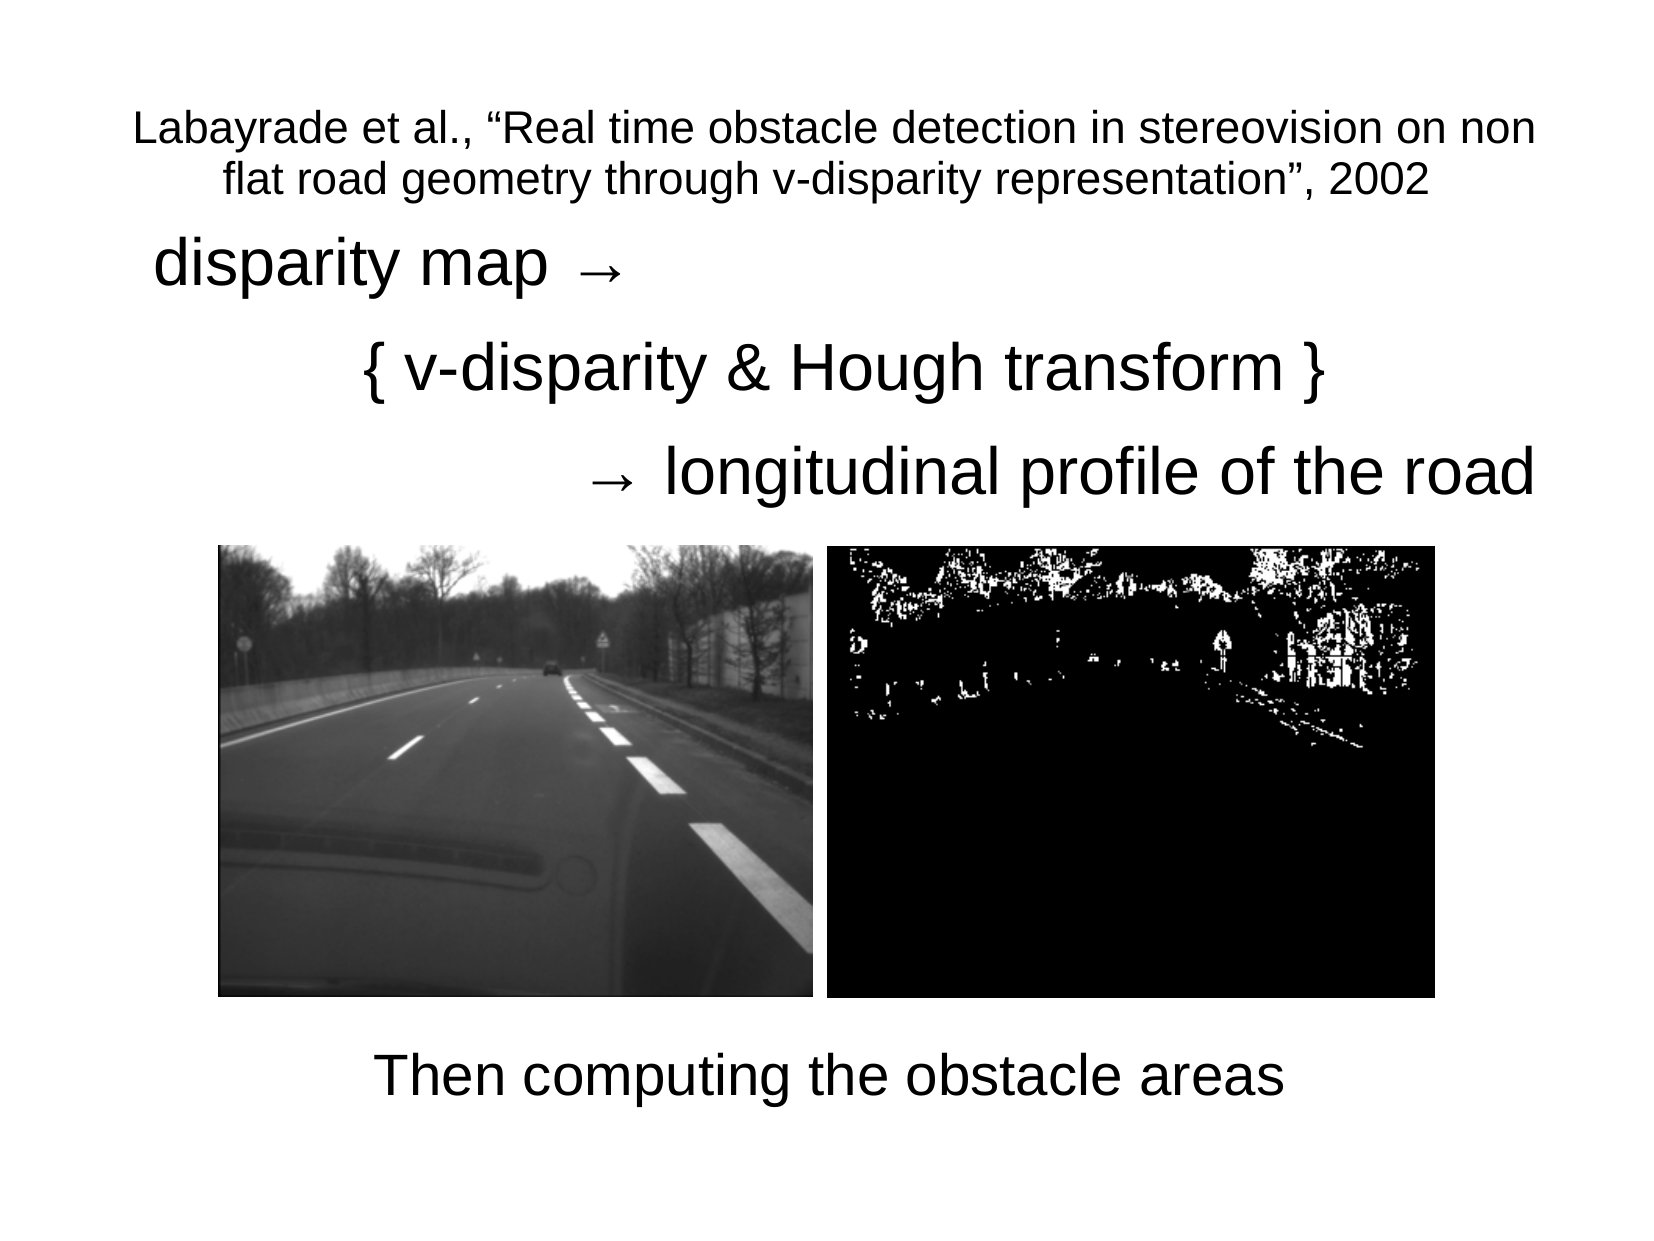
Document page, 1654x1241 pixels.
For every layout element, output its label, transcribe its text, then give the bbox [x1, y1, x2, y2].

title Labayrade et al., “Real time obstacle detection in stereovision on non flat road geometry through v-disparity representation”, 2002 [82, 49, 1571, 257]
text_box Then computing the obstacle areas [323, 1035, 1330, 1115]
list disparity map → { v-disparity & Hough transform } → longitudinal profile of the road [82, 257, 1538, 569]
picture [218, 545, 813, 997]
picture [827, 546, 1435, 998]
